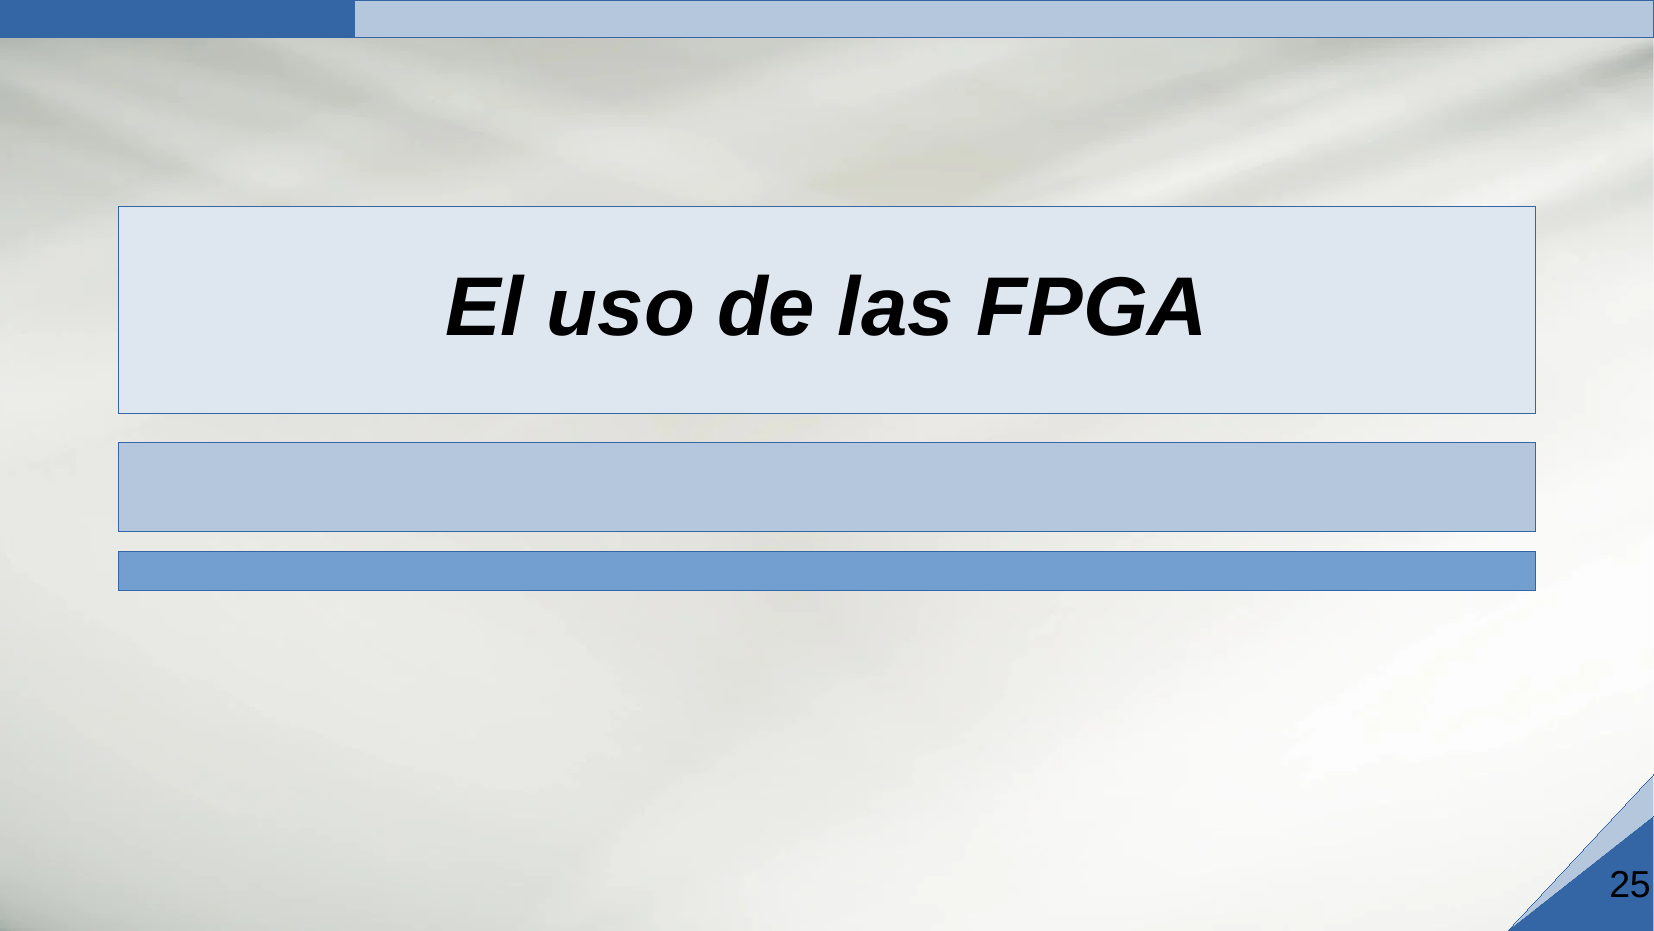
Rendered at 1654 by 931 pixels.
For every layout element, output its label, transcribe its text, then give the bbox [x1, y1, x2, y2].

text_box [118, 442, 1536, 532]
text_box [1507, 773, 1654, 931]
text_box <número> [1594, 856, 1654, 927]
text_box [118, 206, 1536, 414]
title El uso de las FPGA [191, 213, 1462, 400]
text_box [118, 551, 1536, 591]
text_box [0, 0, 1654, 38]
picture [0, 38, 1654, 931]
